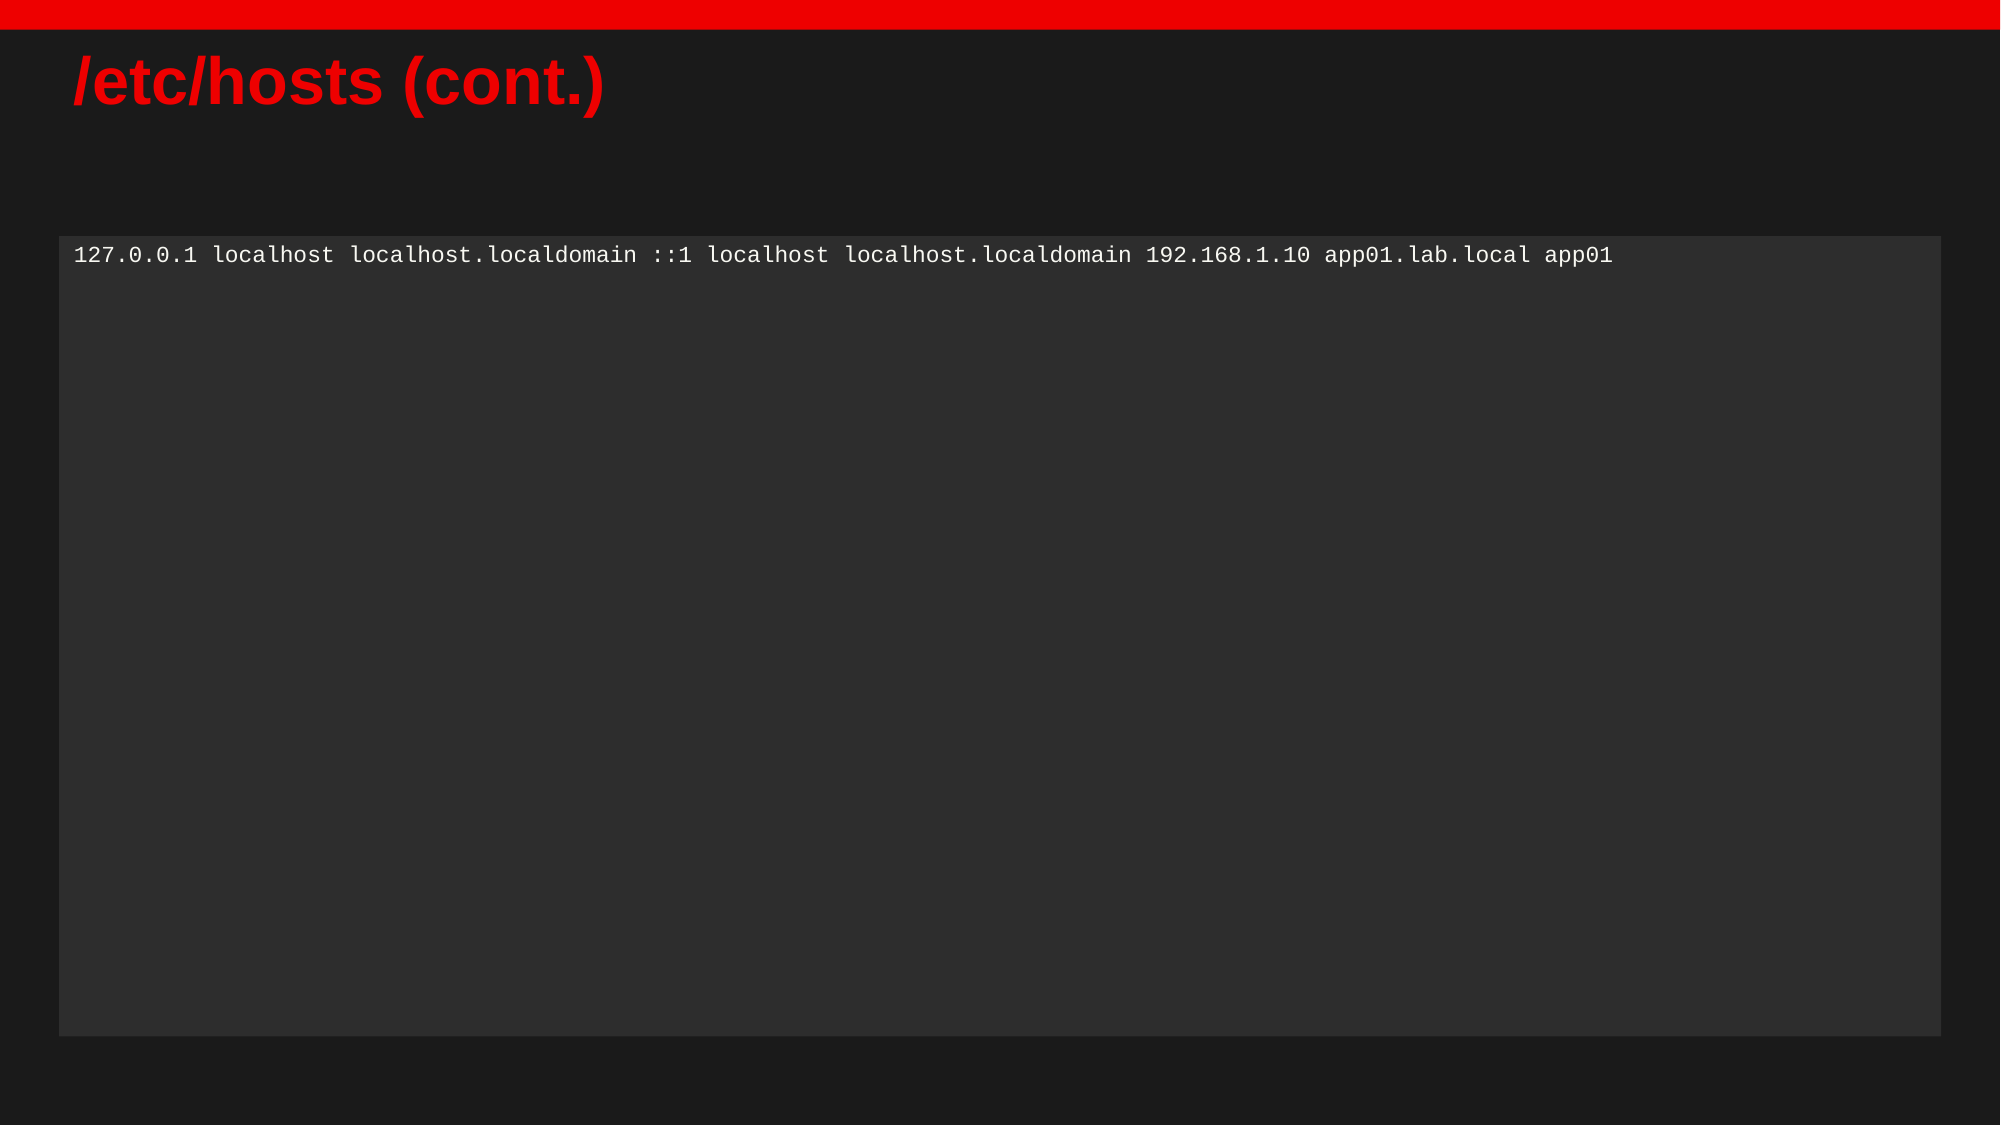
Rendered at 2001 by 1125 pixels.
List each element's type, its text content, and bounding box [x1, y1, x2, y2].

text_box 127.0.0.1 localhost localhost.localdomain ::1 localhost localhost.localdomain 192.168.1.10 app01.lab.local app01 [59, 236, 1942, 1037]
text_box /etc/hosts (cont.) [59, 36, 1942, 208]
text_box [0, 0, 2001, 30]
